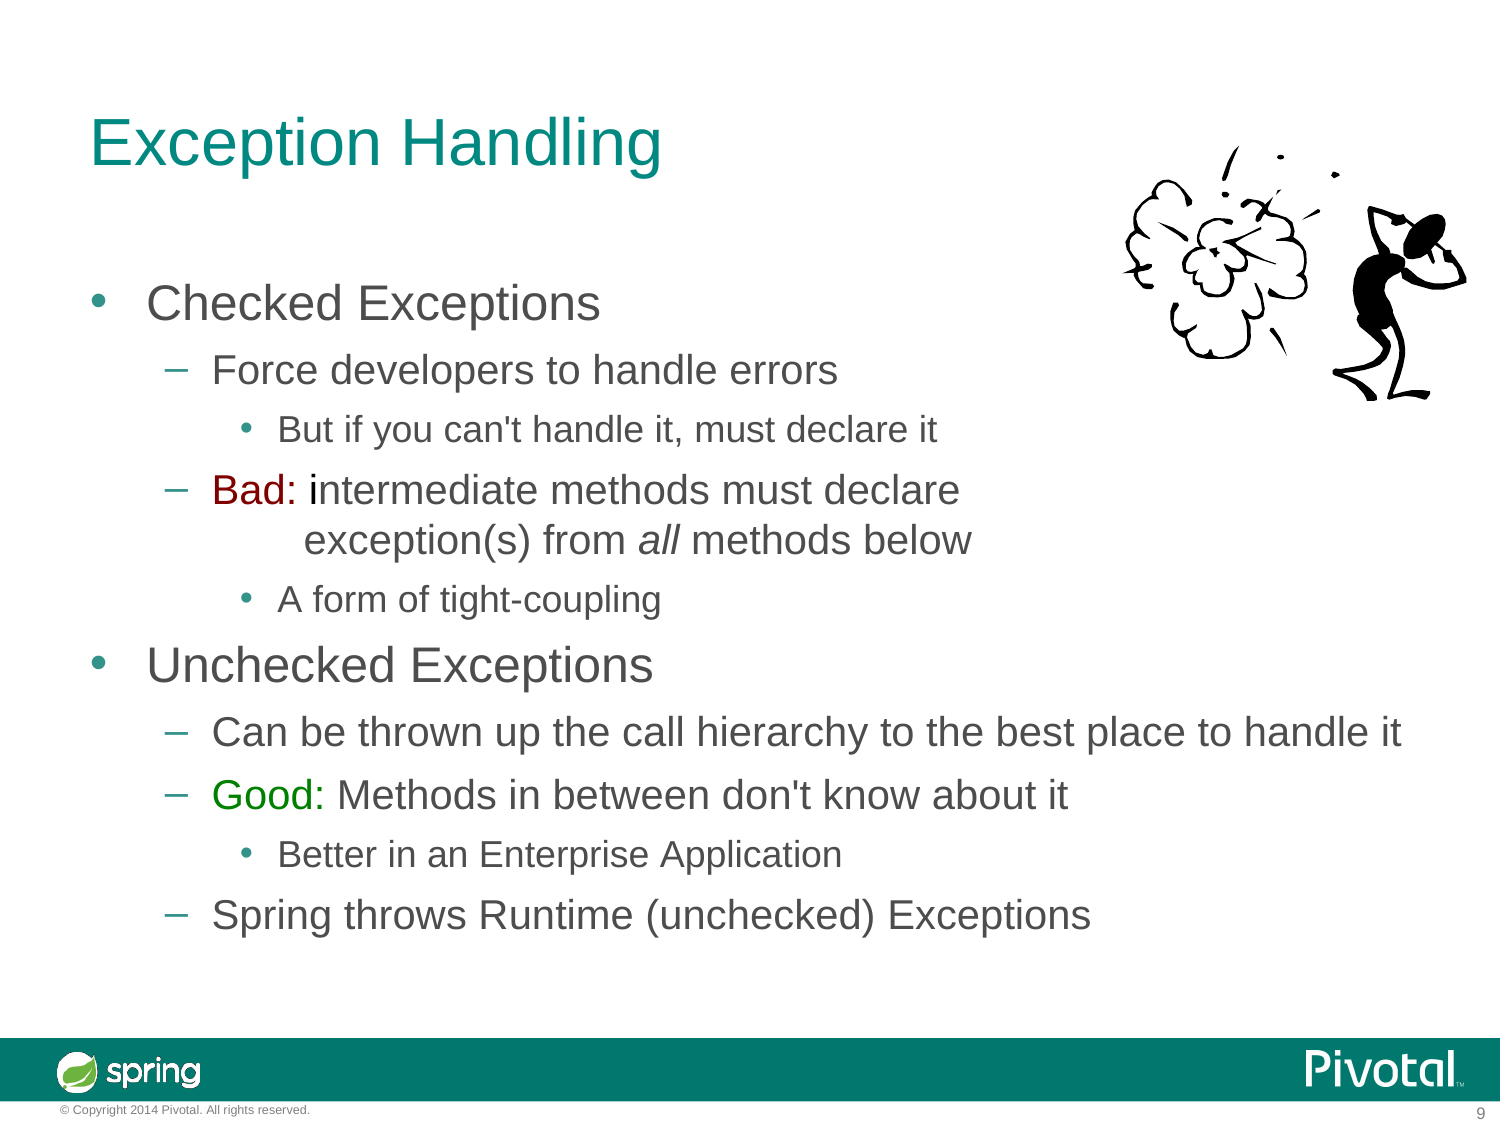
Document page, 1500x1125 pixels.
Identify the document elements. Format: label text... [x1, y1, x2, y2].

picture [32, 1041, 210, 1103]
picture [1306, 1050, 1464, 1087]
title Exception Handling [75, 45, 1426, 233]
picture [1122, 145, 1467, 401]
list Checked Exceptions Force developers to handle errors But if you can't handle it, must declare it Bad: intermediate methods must declare exception(s) from all methods below A form of tight-coupling Unchecked Exceptions Can be thrown up the call hierarchy to the best place to handle it Good: Methods in between don't know about it Better in an Enterprise Application Spring throws Runtime (unchecked) Exceptions [75, 262, 1426, 1005]
